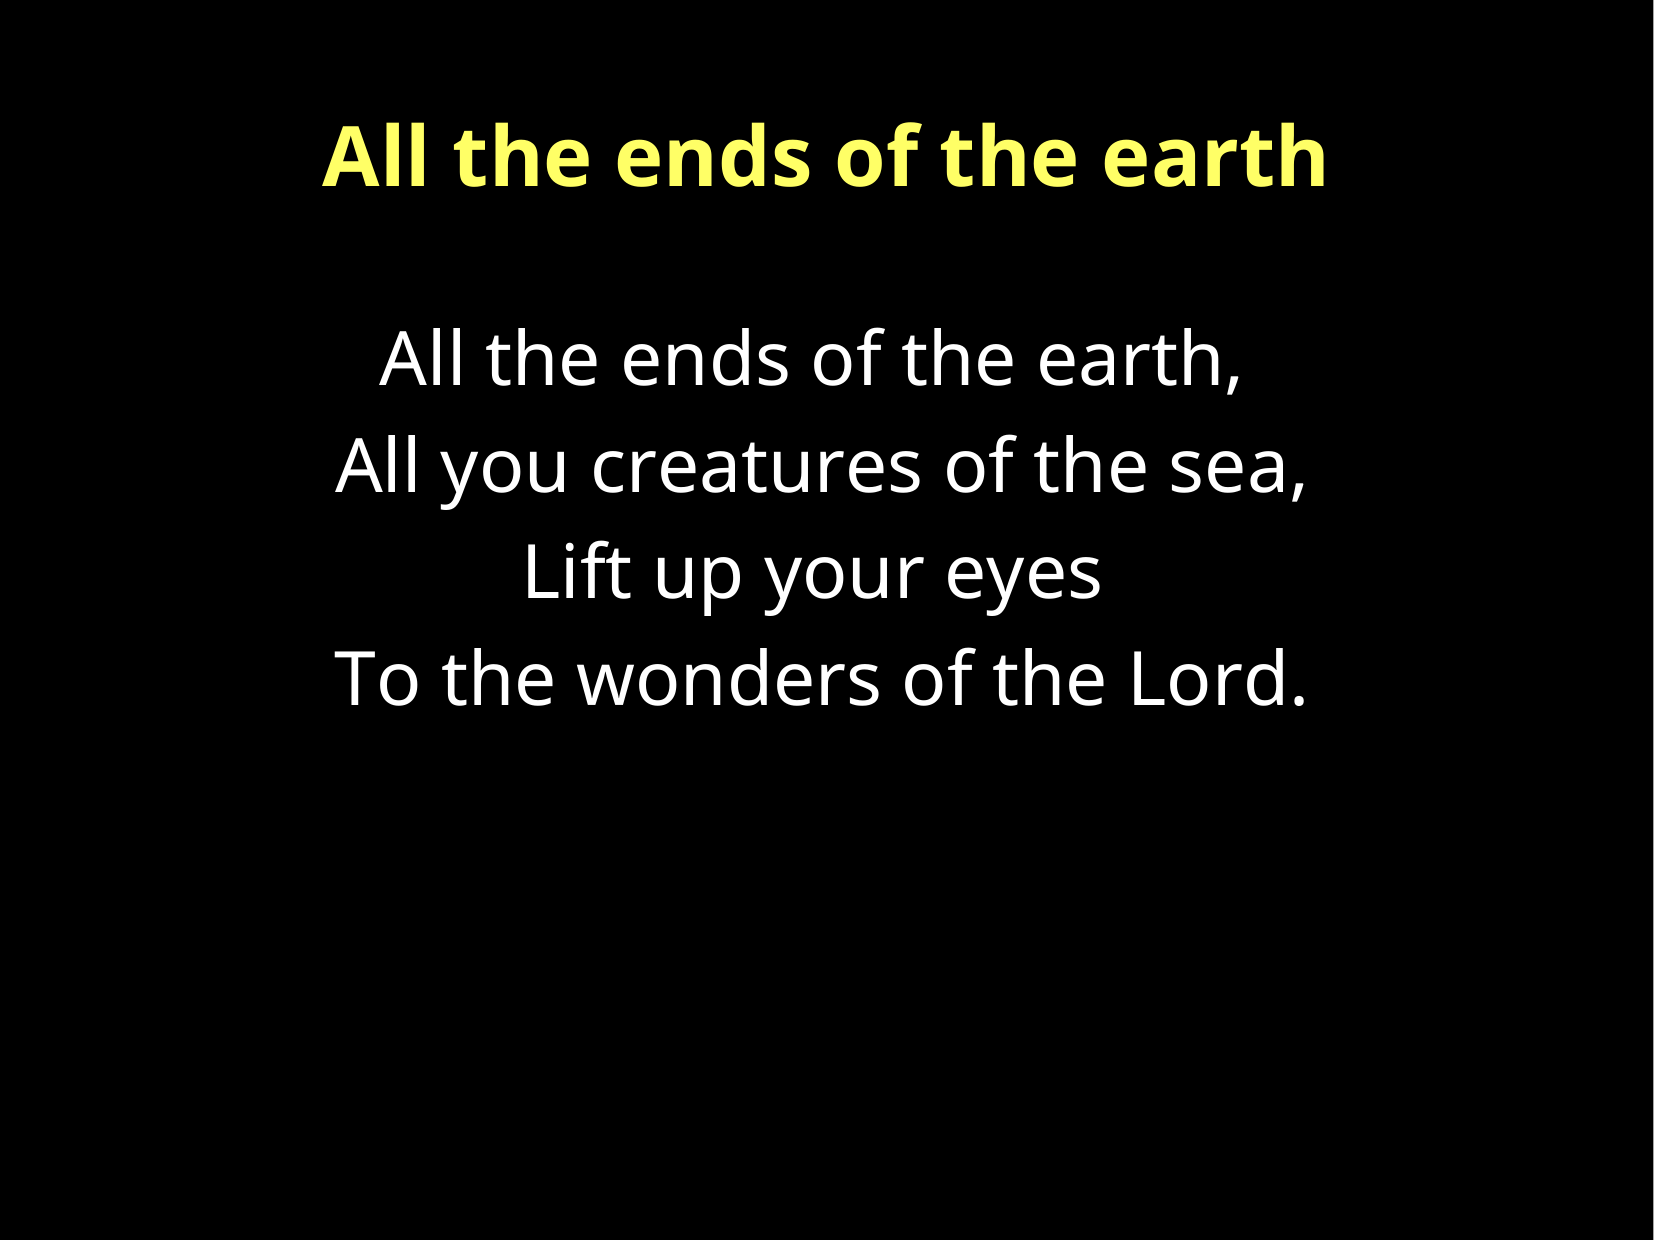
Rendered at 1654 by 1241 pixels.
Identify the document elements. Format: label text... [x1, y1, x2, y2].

text_box All the ends of the earth, All you creatures of the sea, Lift up your eyes To the wonders of the Lord. [68, 303, 1558, 1122]
text_box All the ends of the earth [82, 49, 1571, 257]
